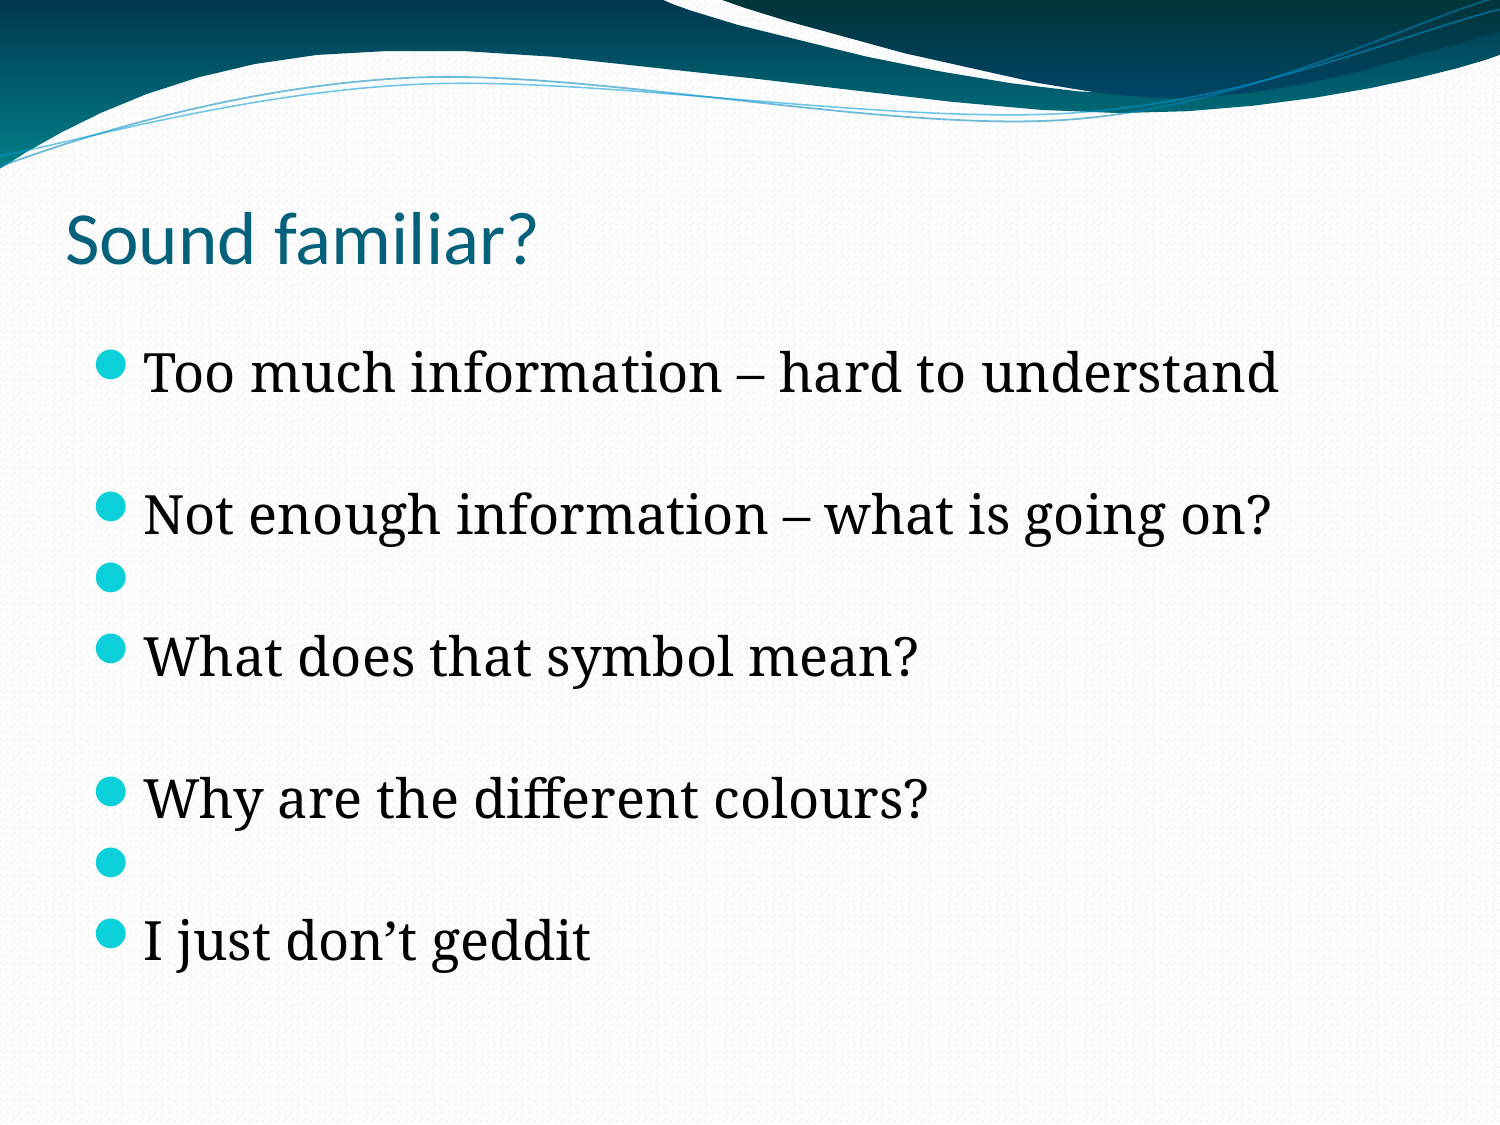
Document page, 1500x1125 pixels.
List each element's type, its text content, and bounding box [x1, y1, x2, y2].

title Sound familiar? [64, 137, 1490, 280]
list Too much information – hard to understand Not enough information – what is going on? What does that symbol mean? Why are the different colours? I just don’t geddit [76, 338, 1427, 1021]
